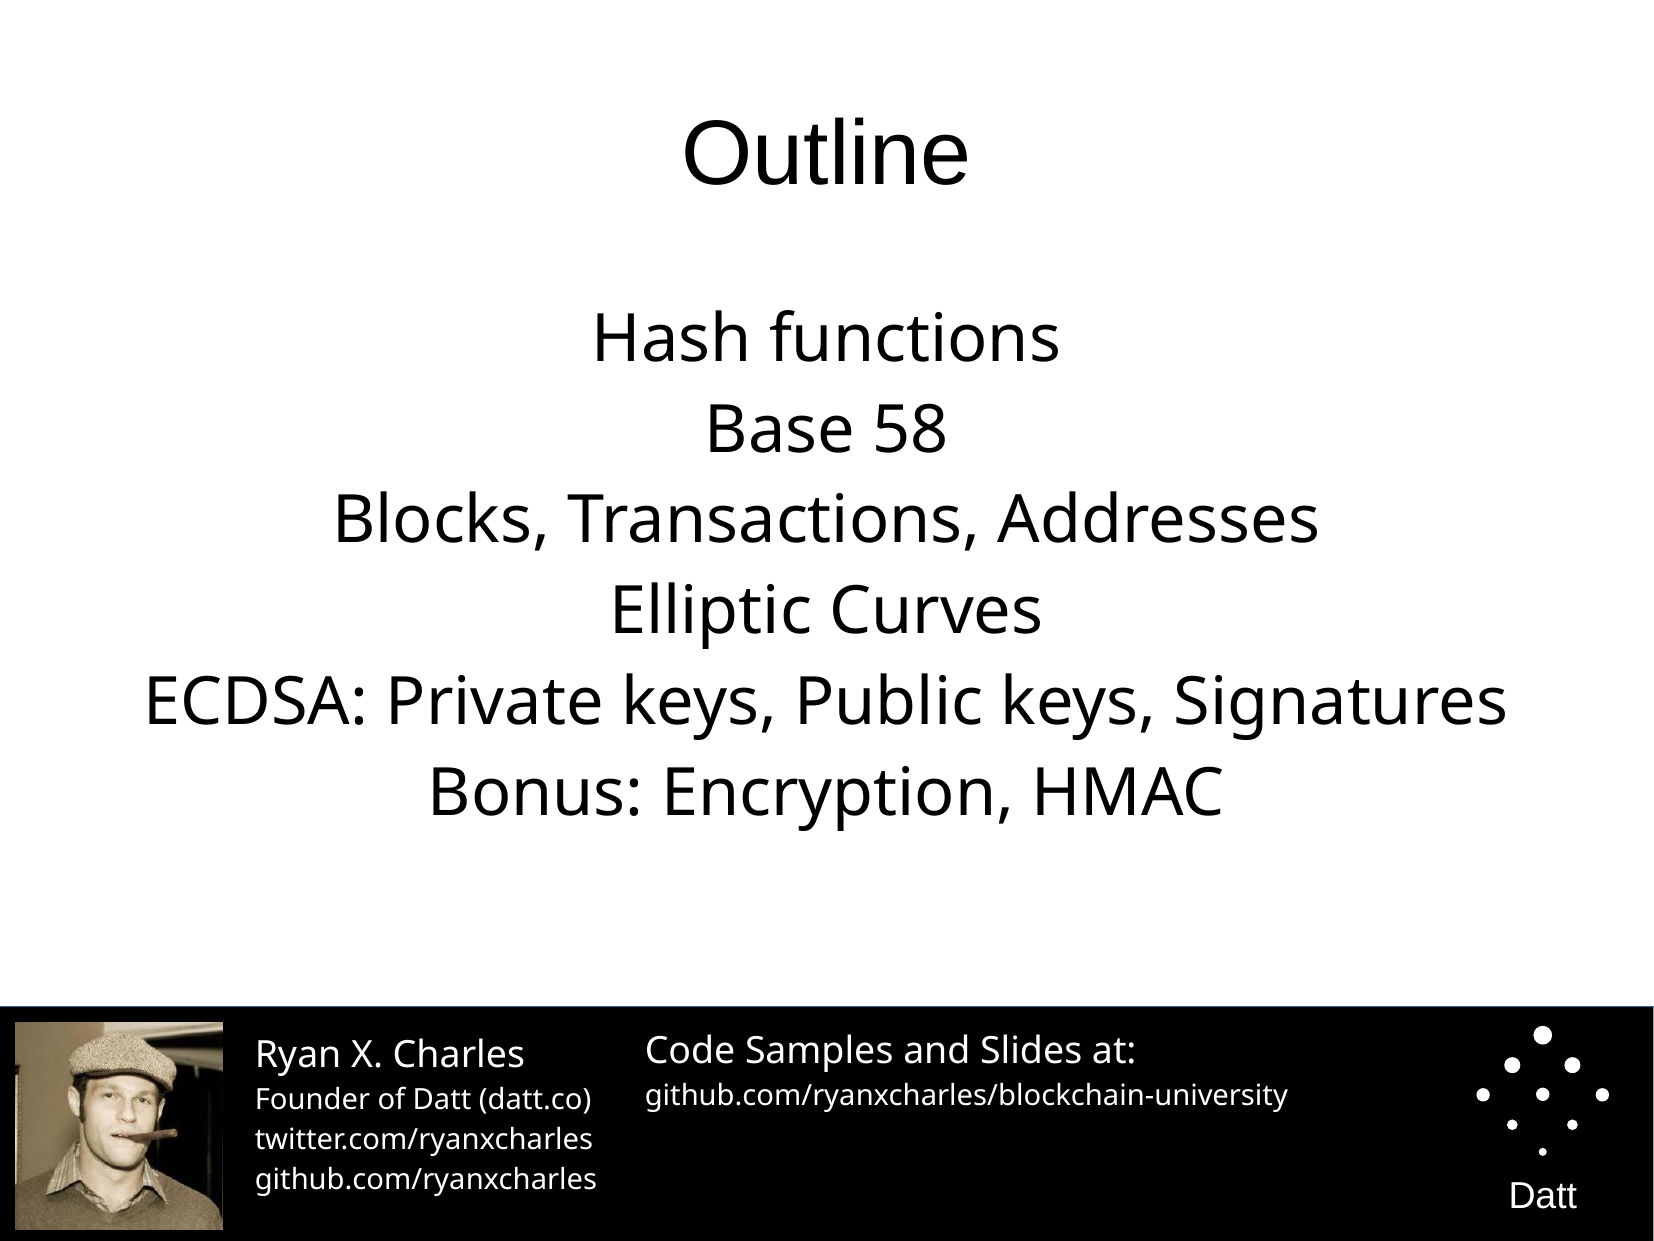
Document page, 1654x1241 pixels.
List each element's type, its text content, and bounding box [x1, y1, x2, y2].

text_box [0, 1006, 1654, 1241]
text_box Ryan X. Charles Founder of Datt (datt.co) twitter.com/ryanxcharles github.com/ryanxcharles [240, 1020, 976, 1241]
text_box Datt [1452, 1167, 1633, 1241]
text_box Code Samples and Slides at: github.com/ryanxcharles/blockchain-university [630, 1015, 1403, 1156]
subtitle Hash functions Base 58 Blocks, Transactions, Addresses Elliptic Curves ECDSA: Private keys, Public keys, Signatures Bonus: Encryption, HMAC [82, 290, 1571, 1010]
picture [1475, 1023, 1611, 1159]
picture [15, 1022, 223, 1231]
title Outline [82, 49, 1571, 257]
